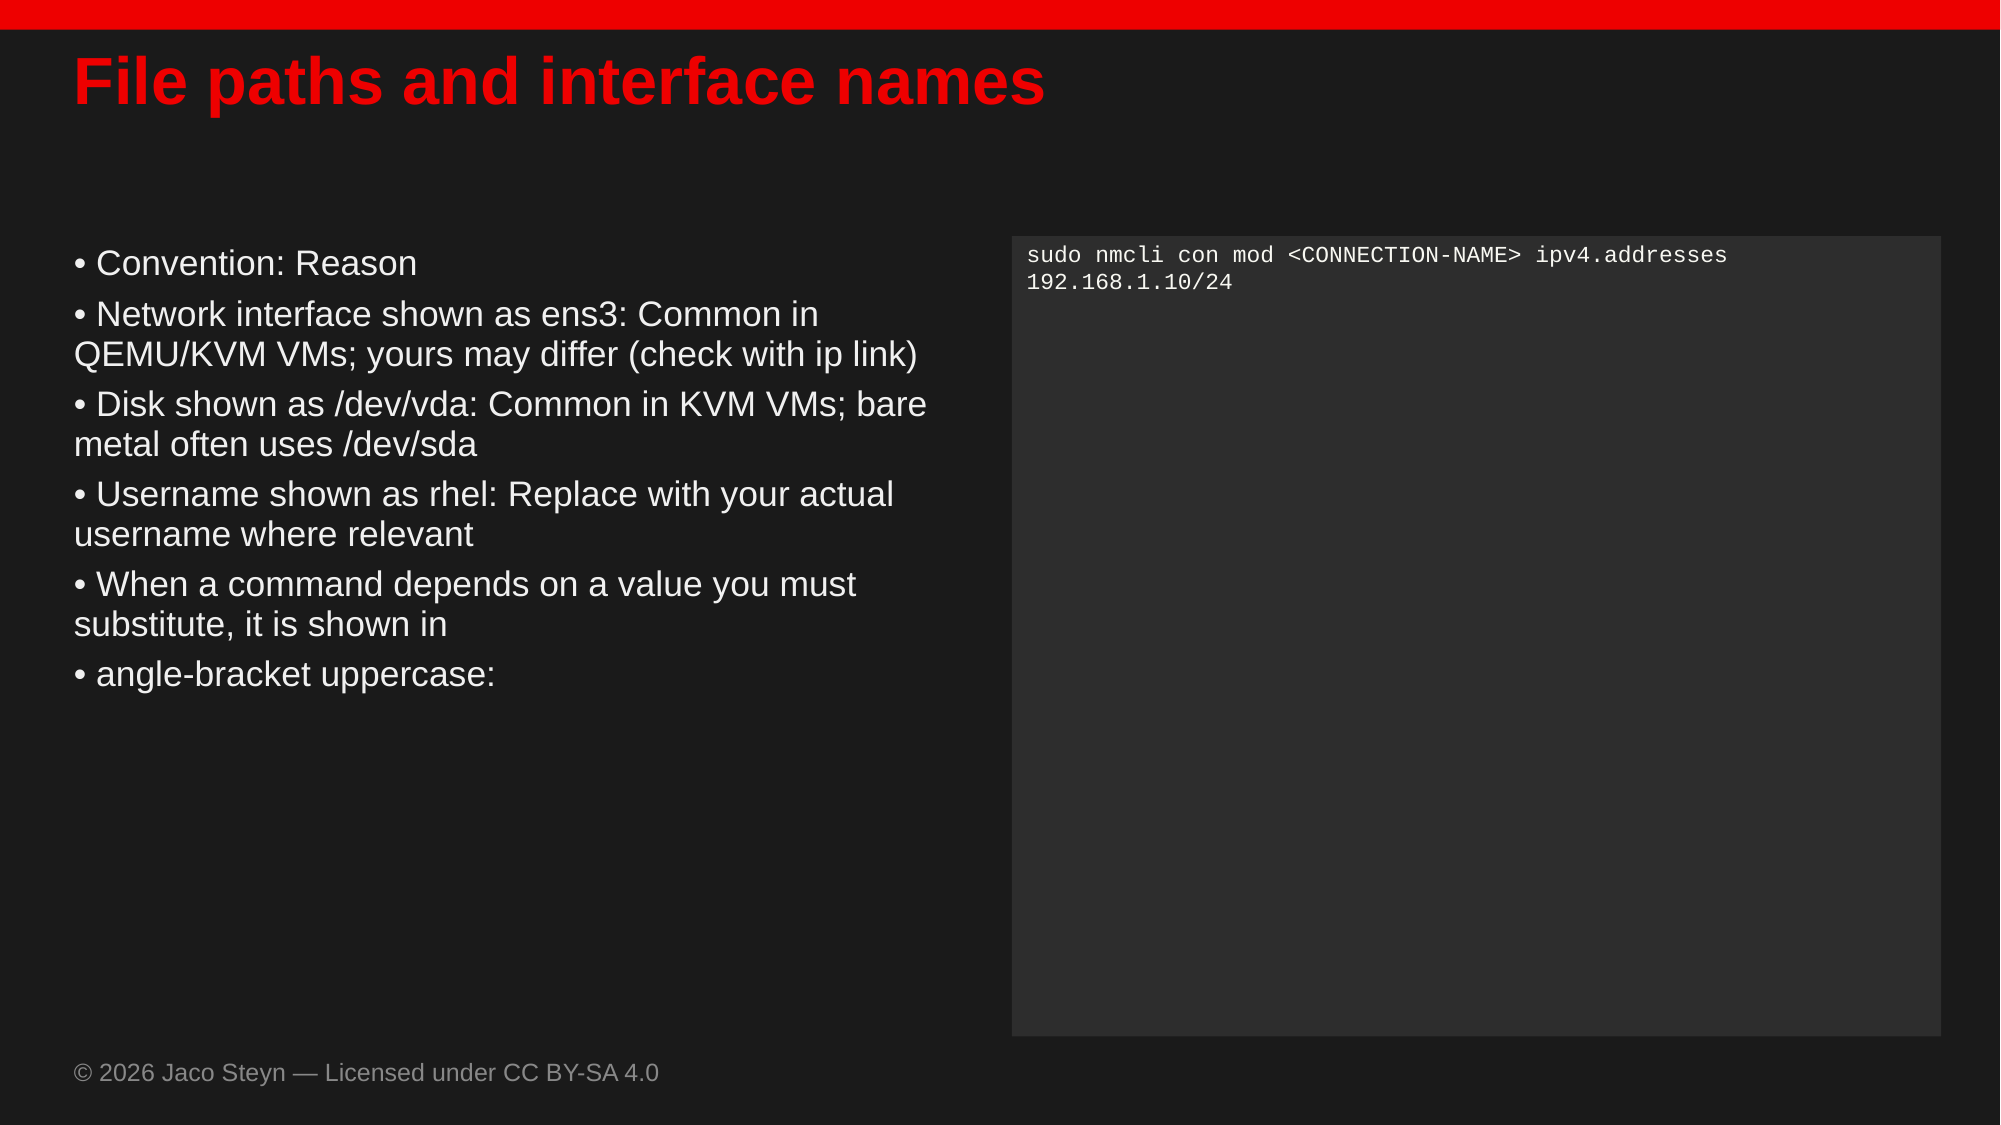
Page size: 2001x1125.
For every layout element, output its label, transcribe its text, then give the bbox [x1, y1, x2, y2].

text_box © 2026 Jaco Steyn — Licensed under CC BY-SA 4.0 [59, 1051, 1942, 1093]
text_box sudo nmcli con mod <CONNECTION-NAME> ipv4.addresses 192.168.1.10/24 [1011, 236, 1942, 1037]
text_box [0, 0, 2001, 30]
text_box • Convention: Reason • Network interface shown as ens3: Common in QEMU/KVM VMs; yours may differ (check with ip link) • Disk shown as /dev/vda: Common in KVM VMs; bare metal often uses /dev/sda • Username shown as rhel: Replace with your actual username where relevant • When a command depends on a value you must substitute, it is shown in • angle-bracket uppercase: [59, 236, 989, 1037]
text_box File paths and interface names [59, 36, 1942, 208]
